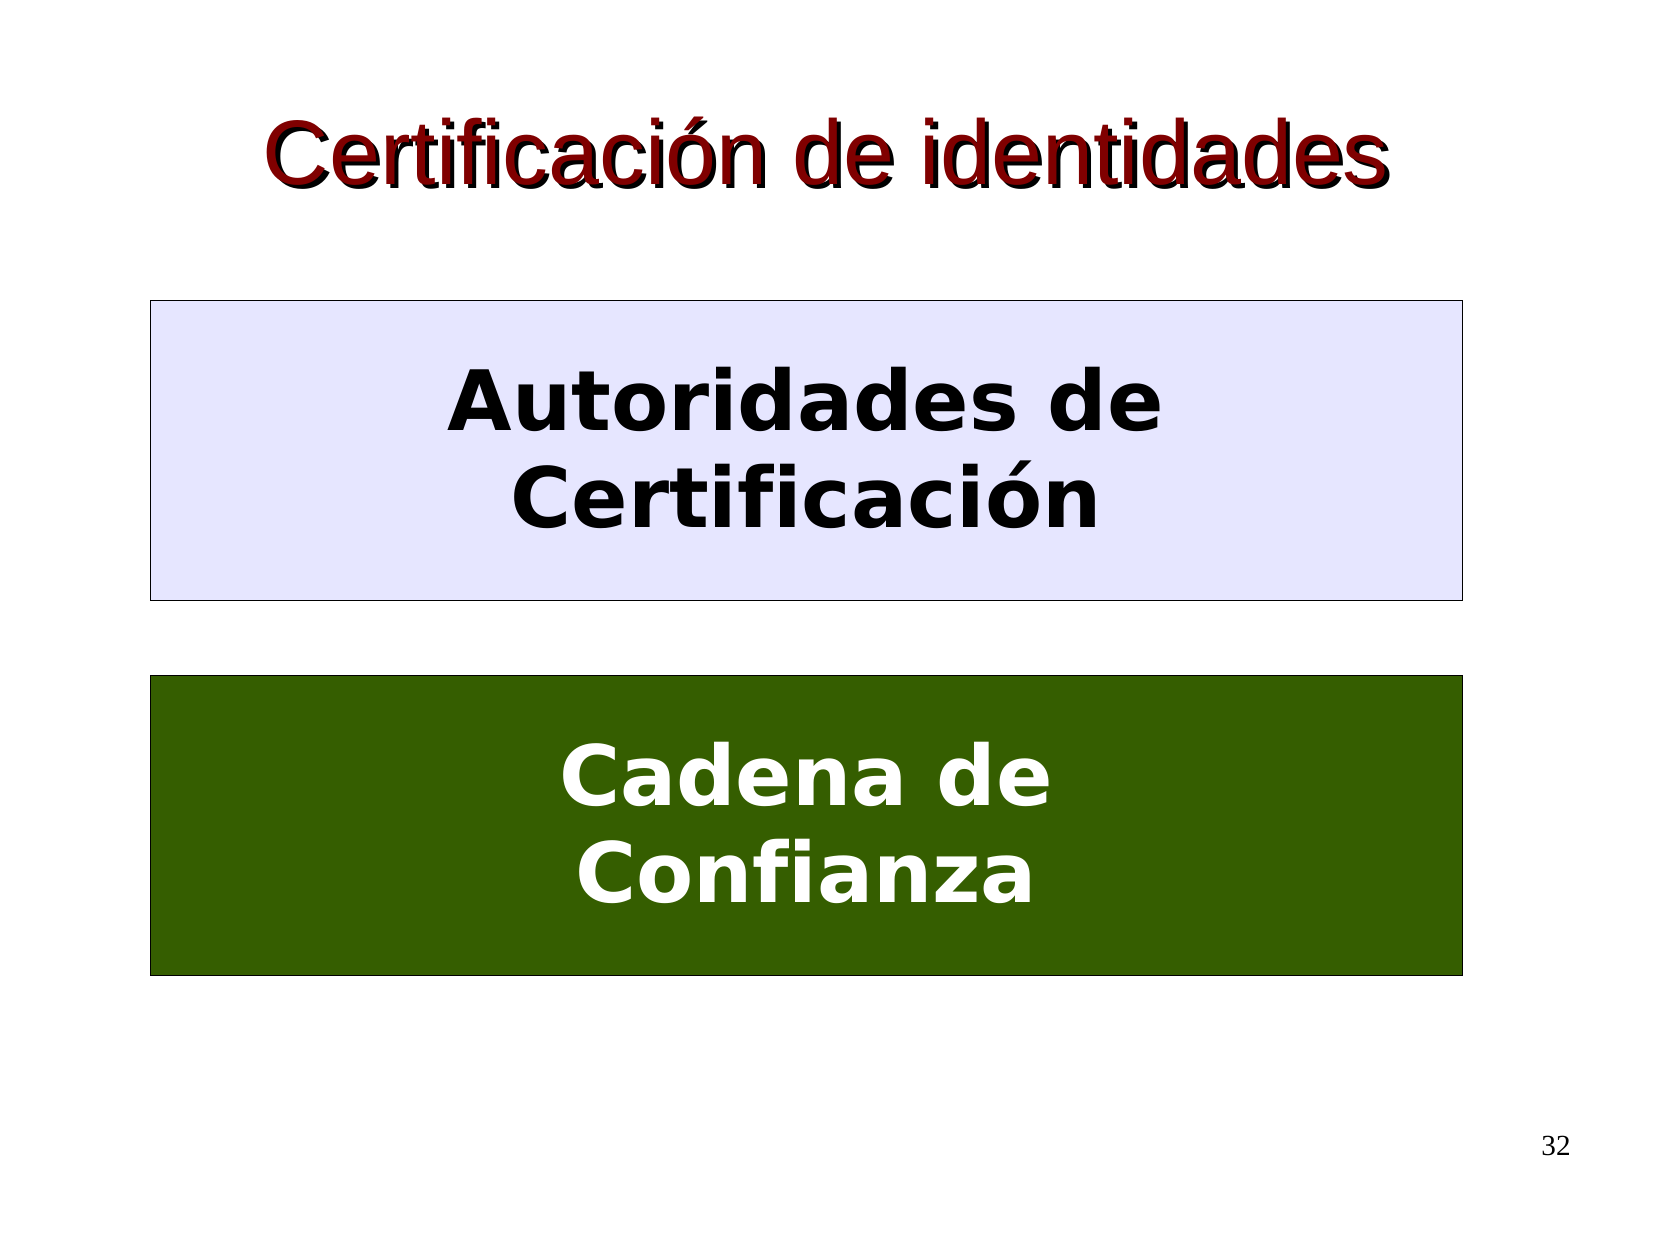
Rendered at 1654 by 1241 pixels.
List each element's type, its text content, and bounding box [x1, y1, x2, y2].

title Certificación de identidades [82, 56, 1571, 250]
text_box Cadena de Confianza [150, 675, 1463, 976]
text_box Autoridades de Certificación [150, 300, 1463, 601]
